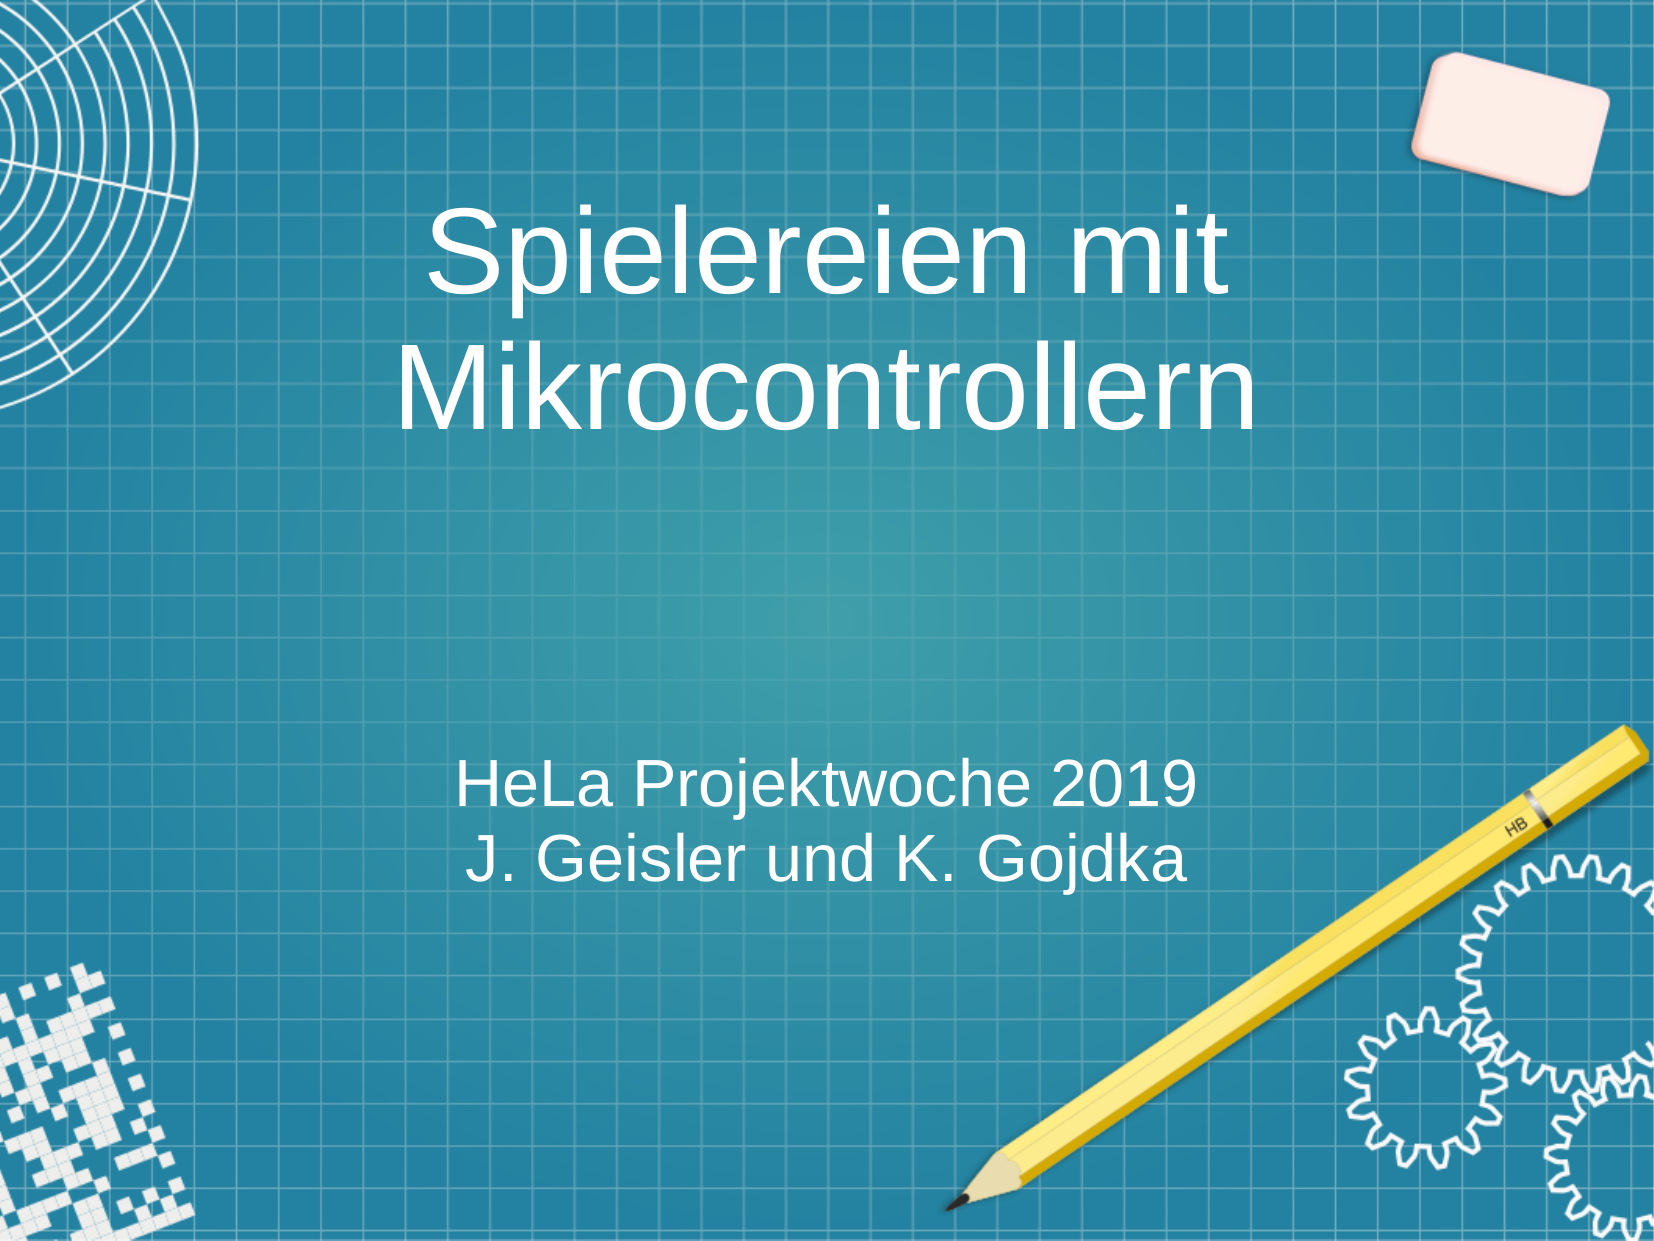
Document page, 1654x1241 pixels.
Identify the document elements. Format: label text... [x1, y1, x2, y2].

picture [0, 0, 1654, 1241]
title Spielereien mit Mikrocontrollern [82, 177, 1571, 461]
subtitle HeLa Projektwoche 2019 J. Geisler und K. Gojdka [82, 519, 1571, 1123]
